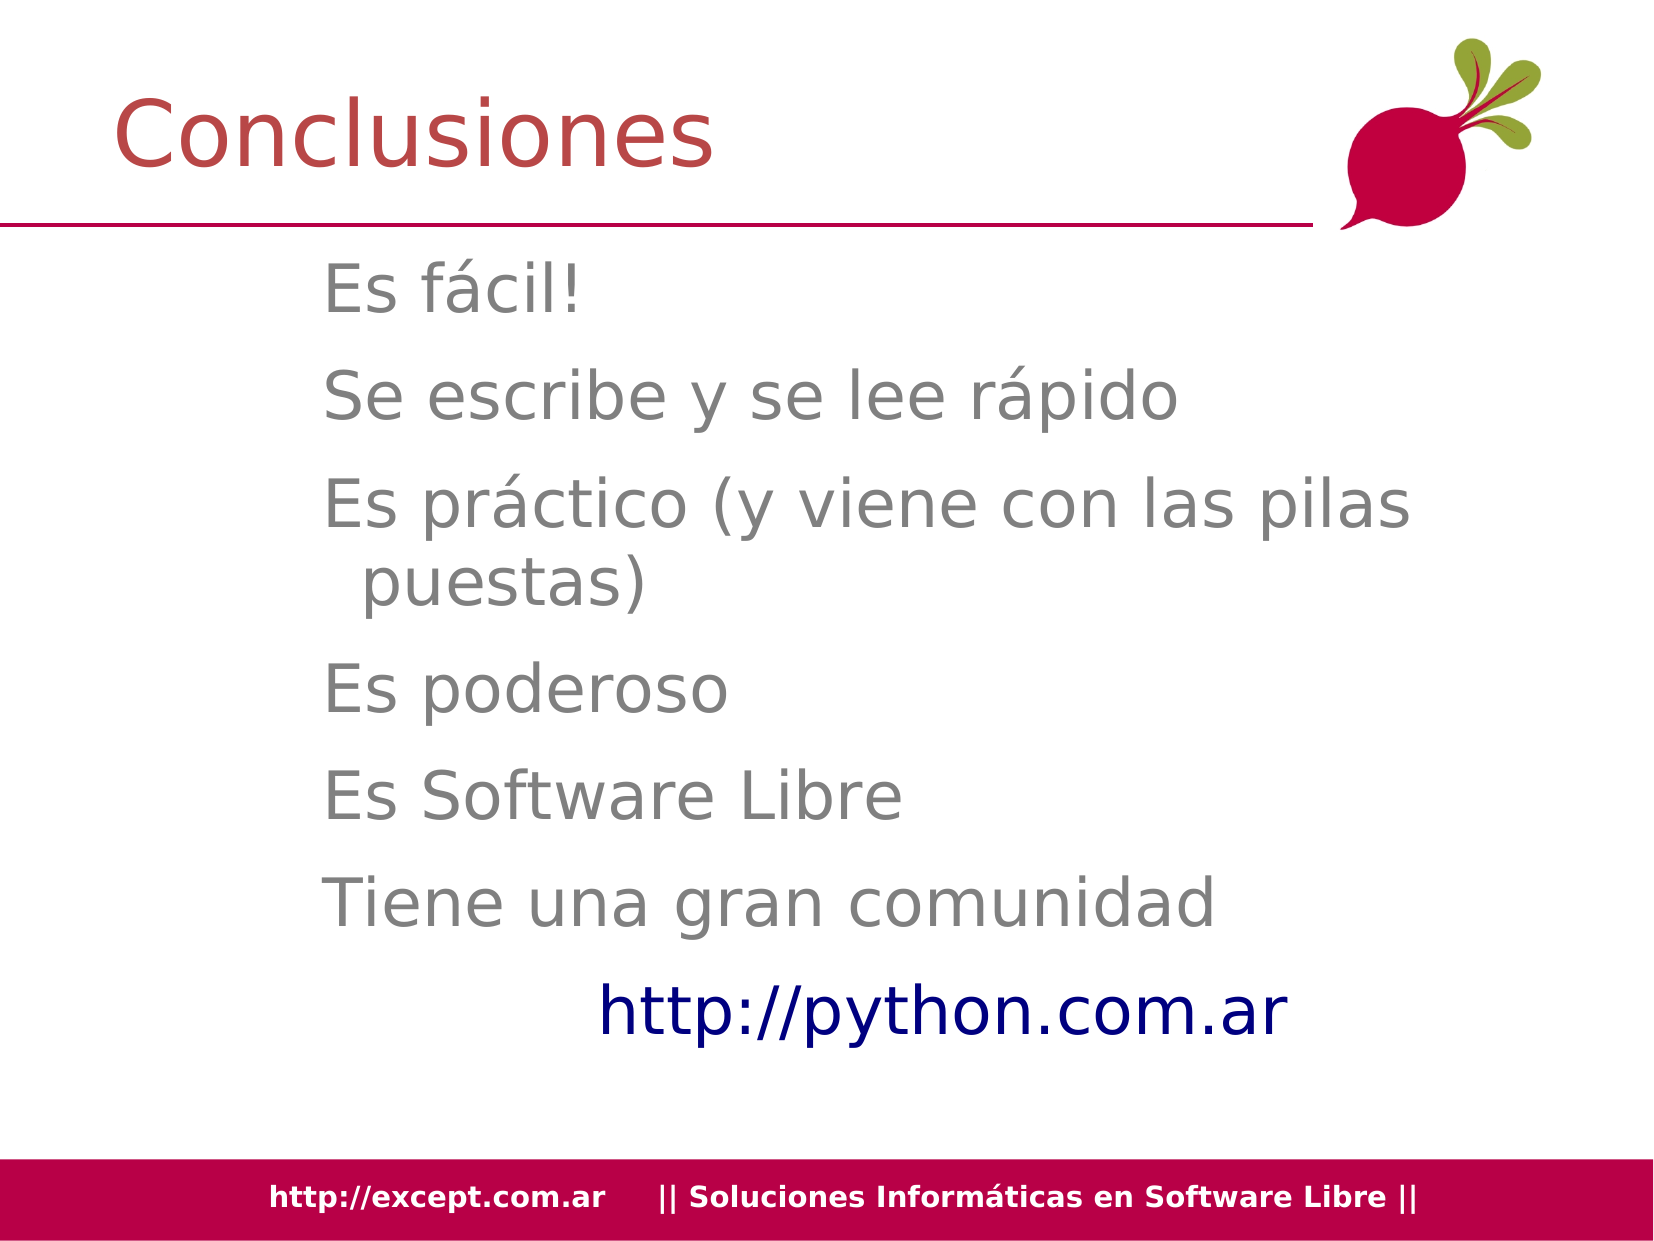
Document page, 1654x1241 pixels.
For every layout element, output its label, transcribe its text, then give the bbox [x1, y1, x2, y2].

list Es fácil! Se escribe y se lee rápido Es práctico (y viene con las pilas puestas) Es poderoso Es Software Libre Tiene una gran comunidad http://python.com.ar [322, 250, 1565, 1175]
picture [1330, 23, 1556, 237]
title Conclusiones [112, 76, 1313, 194]
